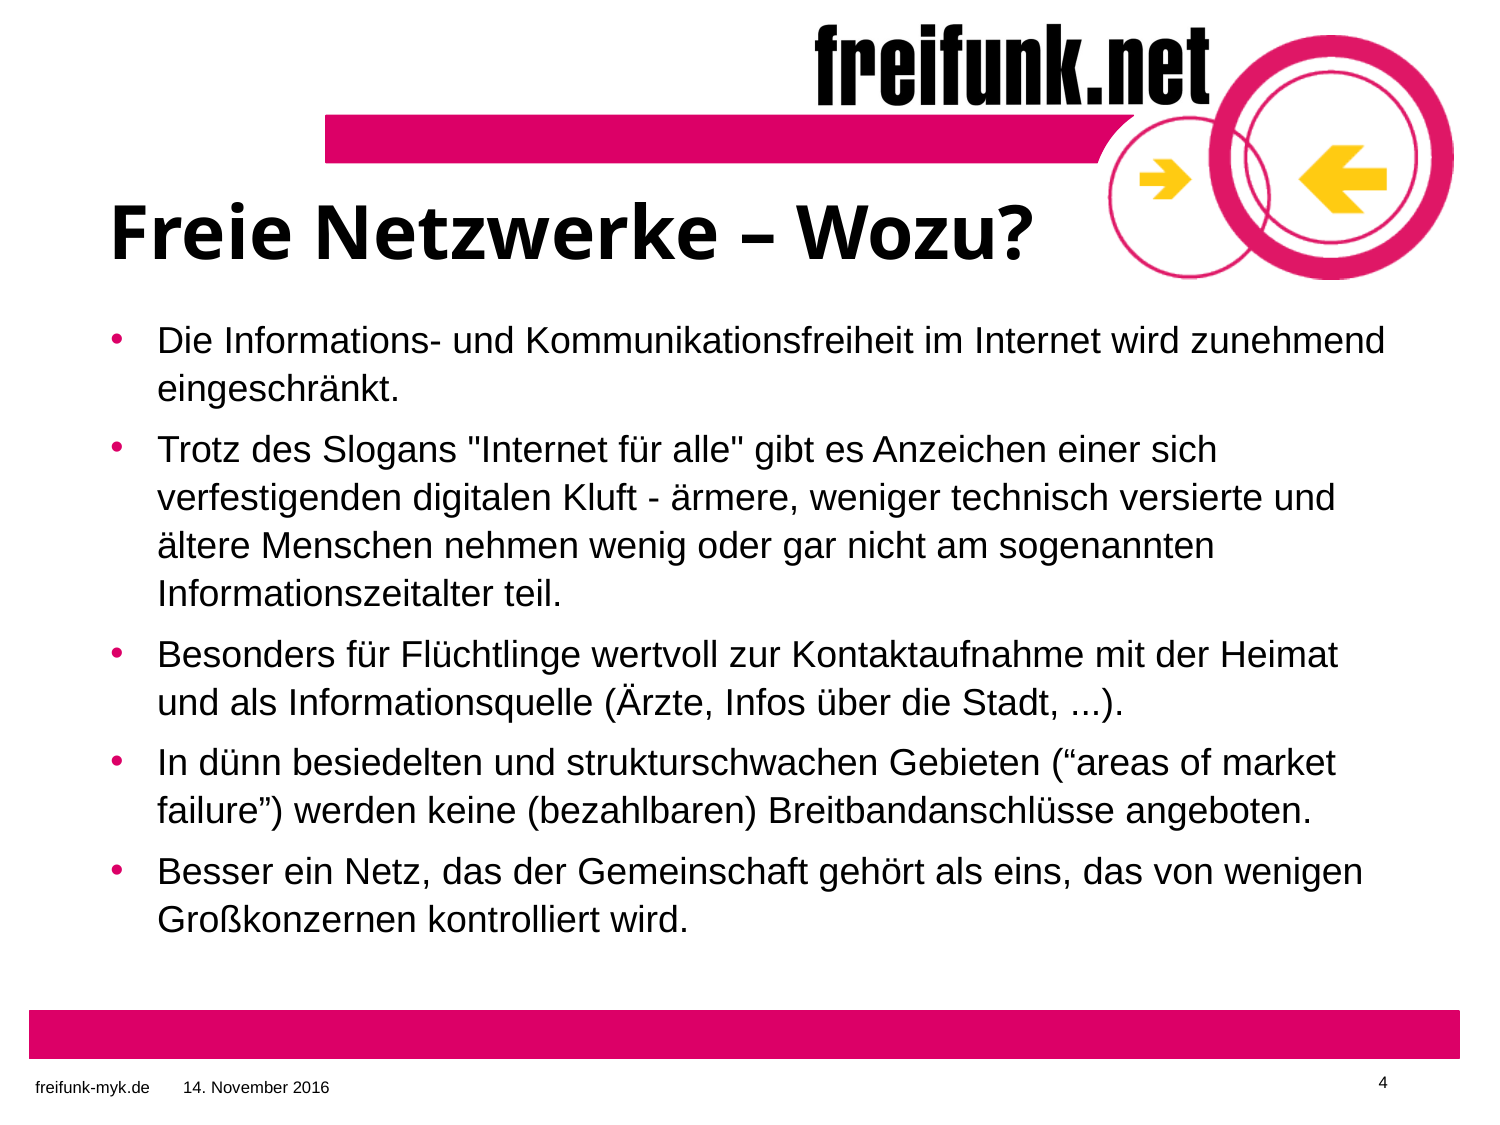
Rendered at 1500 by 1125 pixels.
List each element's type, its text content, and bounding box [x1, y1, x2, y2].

picture [816, 24, 1454, 280]
title Freie Netzwerke – Wozu? [108, 158, 1255, 301]
list Die Informations- und Kommunikationsfreiheit im Internet wird zunehmend eingeschränkt. Trotz des Slogans "Internet für alle" gibt es Anzeichen einer sich verfestigenden digitalen Kluft - ärmere, weniger technisch versierte und ältere Menschen nehmen wenig oder gar nicht am sogenannten Informationszeitalter teil. Besonders für Flüchtlinge wertvoll zur Kontaktaufnahme mit der Heimat und als Informationsquelle (Ärzte, Infos über die Stadt, ...). In dünn besiedelten und strukturschwachen Gebieten (“areas of market failure”) werden keine (bezahlbaren) Breitbandanschlüsse angeboten. Besser ein Netz, das der Gemeinschaft gehört als eins, das von wenigen Großkonzernen kontrolliert wird. [110, 312, 1392, 1000]
